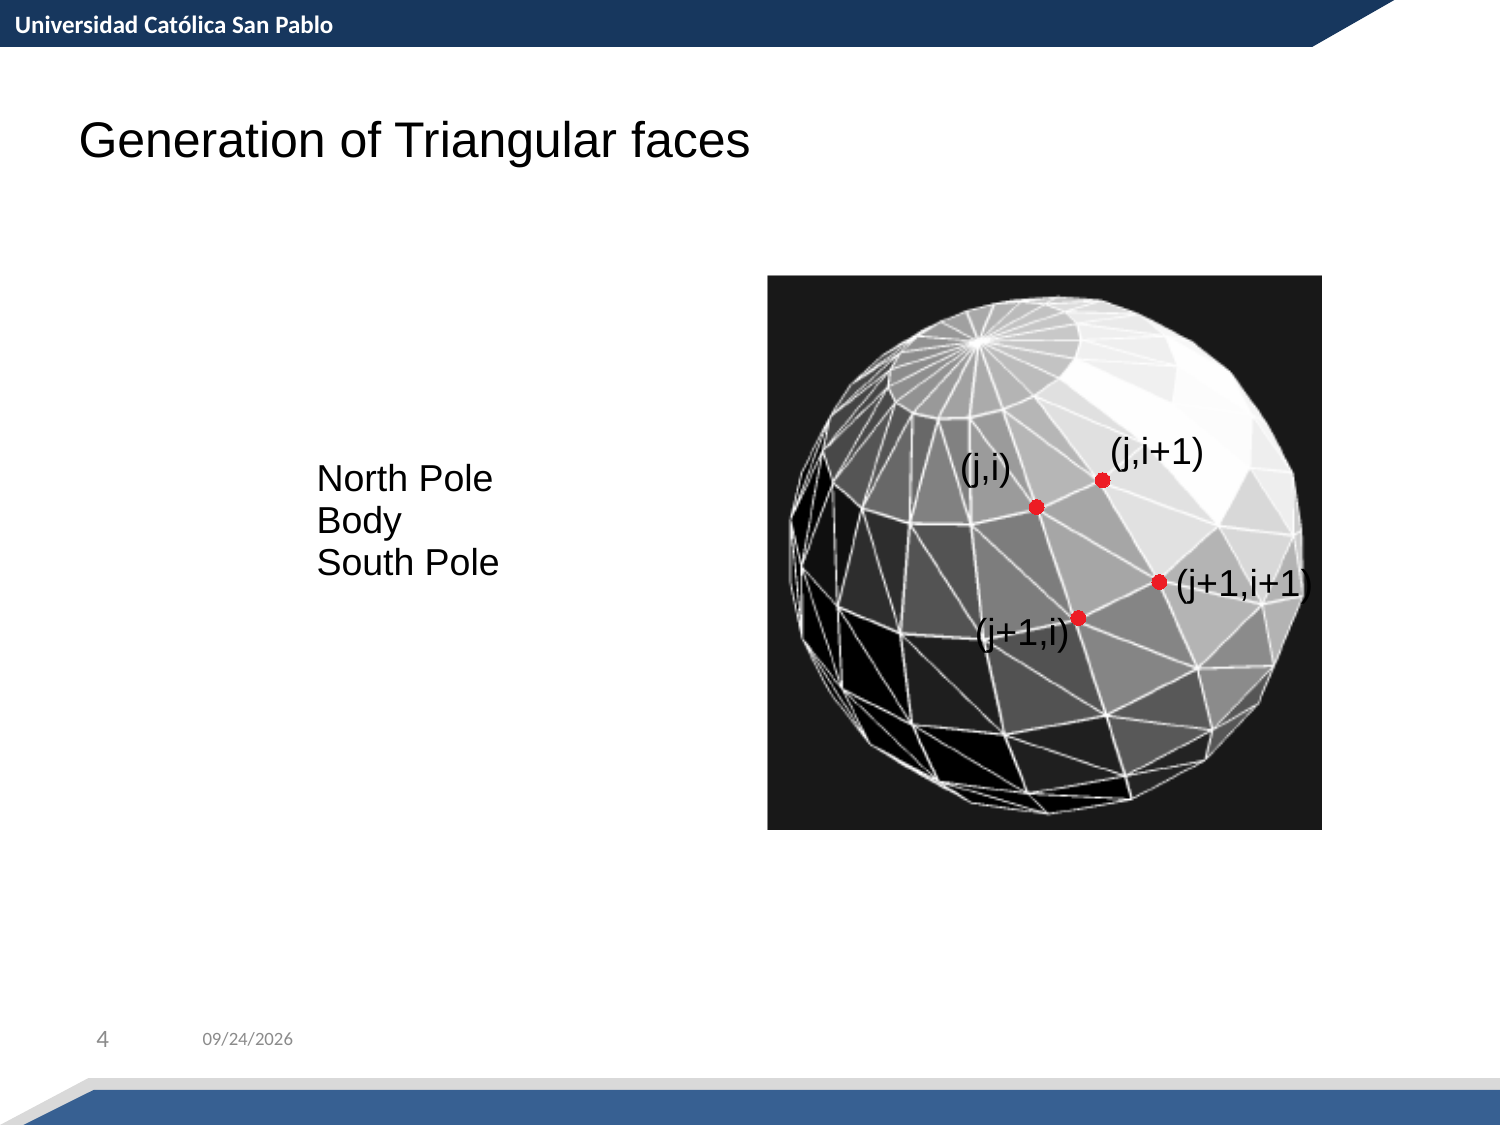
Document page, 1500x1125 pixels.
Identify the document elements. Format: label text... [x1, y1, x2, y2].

text_box [1070, 610, 1086, 626]
text_box North Pole Body South Pole [301, 450, 526, 591]
text_box (j+1,i) [960, 604, 1090, 665]
text_box Universidad Católica San Pablo [0, 0, 1395, 47]
picture [766, 274, 1322, 830]
slide_number <number> [58, 1007, 125, 1068]
text_box Generation of Triangular faces [63, 104, 781, 176]
text_box (j,i+1) [1095, 423, 1231, 488]
text_box [1029, 499, 1045, 515]
text_box [1151, 574, 1167, 590]
slide_number 10/03/2018 [187, 1007, 364, 1068]
text_box [0, 1078, 1500, 1125]
text_box (j+1,i+1) [1160, 555, 1336, 620]
text_box [1095, 472, 1111, 488]
text_box (j,i) [945, 439, 1030, 500]
